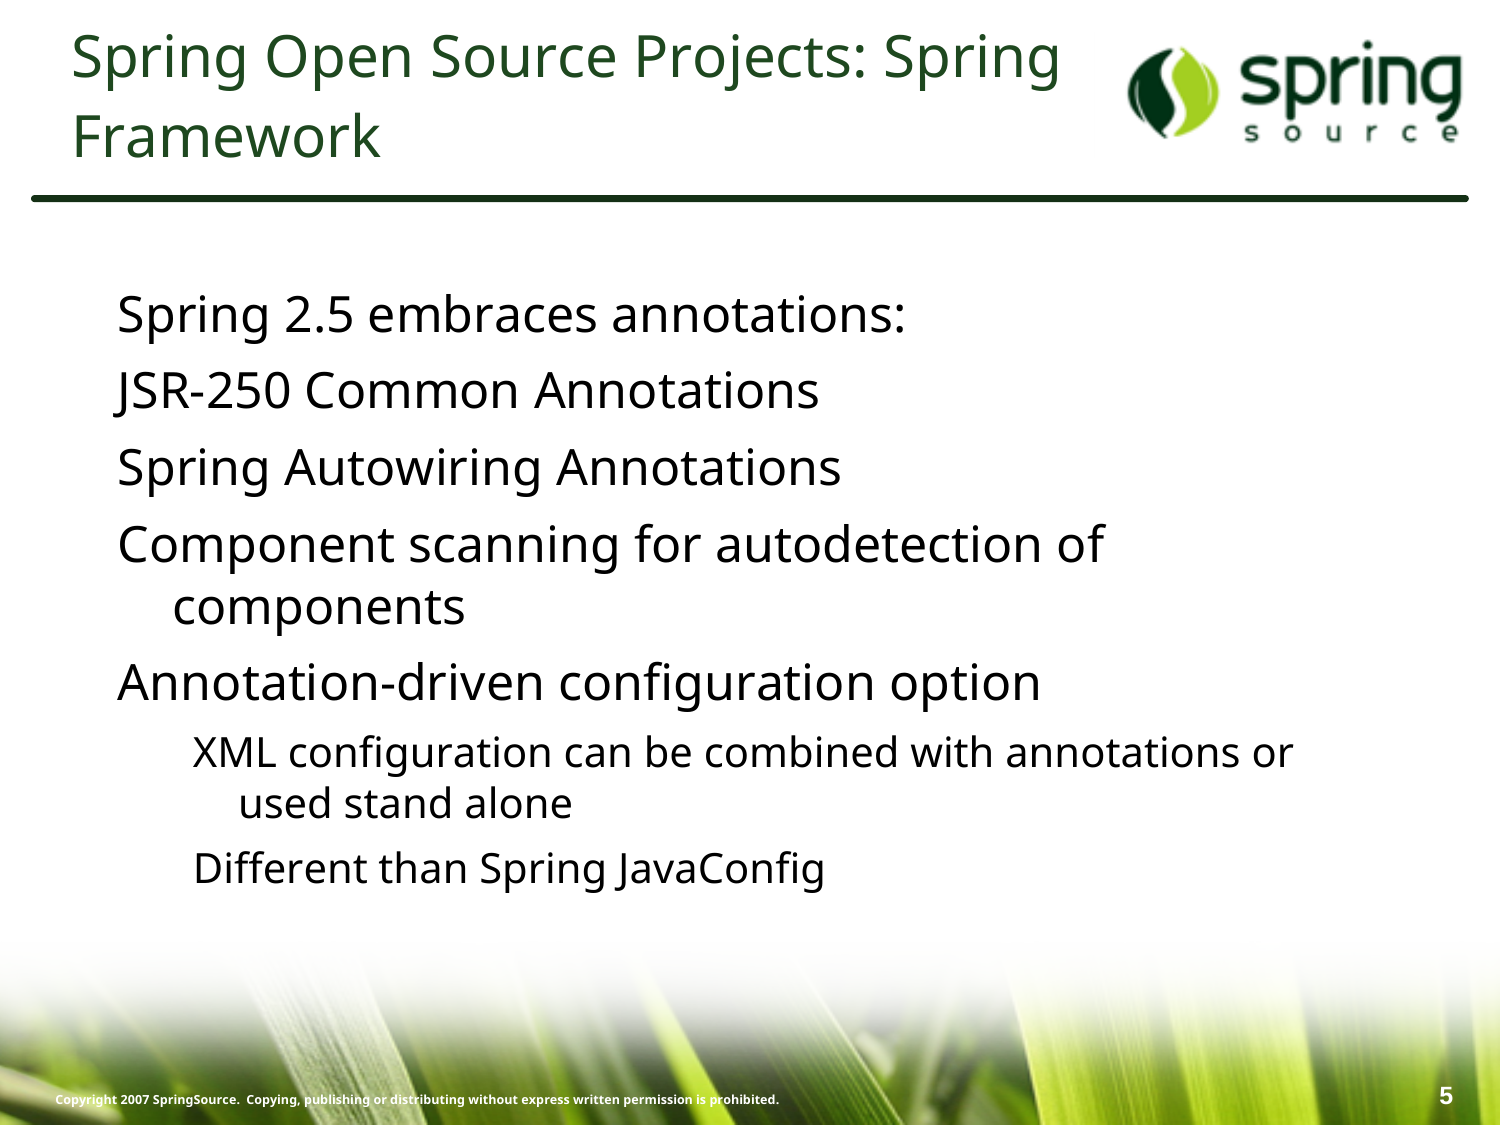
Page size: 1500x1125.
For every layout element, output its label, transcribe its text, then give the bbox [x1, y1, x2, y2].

picture [1093, 32, 1500, 158]
text_box Spring 2.5 embraces annotations: JSR-250 Common Annotations Spring Autowiring Annotations Component scanning for autodetection of components Annotation-driven configuration option XML configuration can be combined with annotations or used stand alone Different than Spring JavaConfig [103, 275, 1394, 947]
picture [0, 941, 1500, 1125]
text_box Spring Open Source Projects: Spring Framework [56, 13, 1089, 176]
